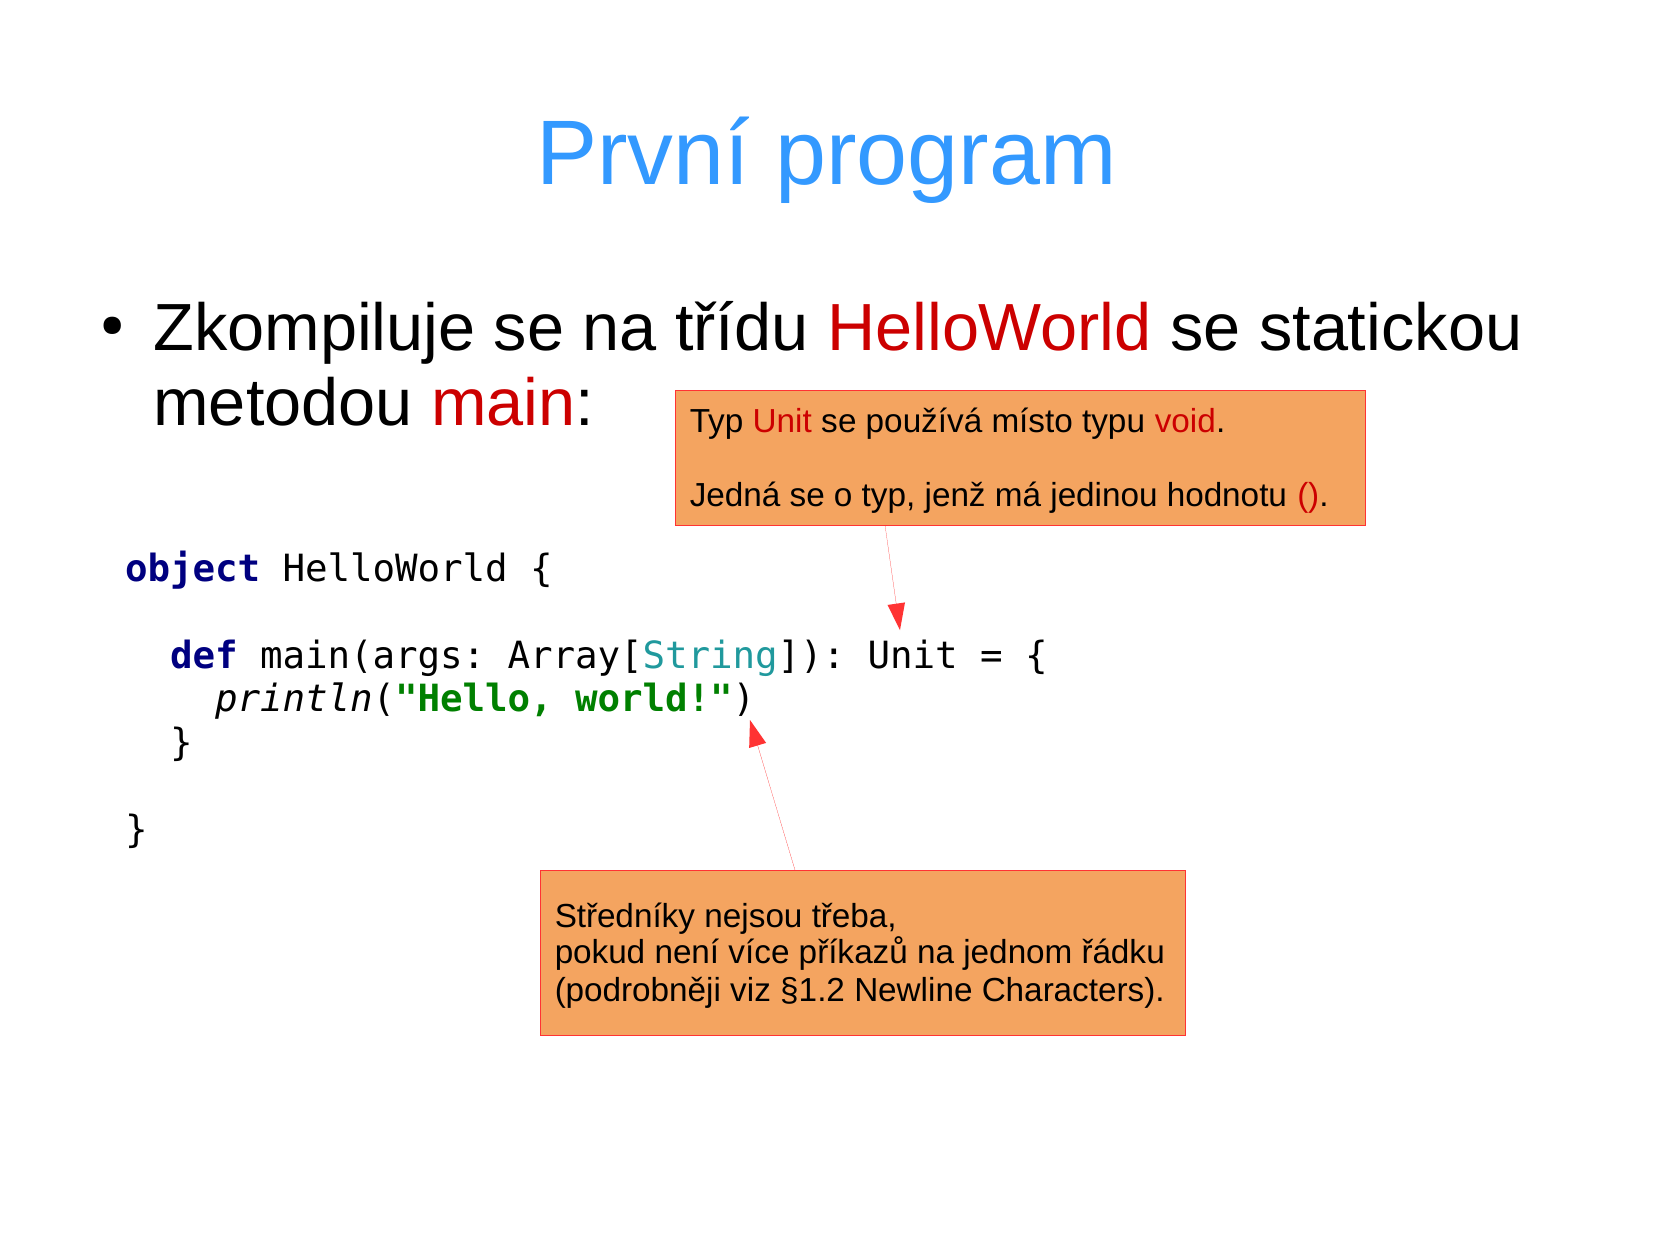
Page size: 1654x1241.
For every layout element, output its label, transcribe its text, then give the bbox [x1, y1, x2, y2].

text_box Typ Unit se používá místo typu void. Jedná se o typ, jenž má jedinou hodnotu (). [675, 390, 1366, 526]
text_box object HelloWorld { def main(args: Array[String]): Unit = { println("Hello, world!") } } [110, 538, 1110, 883]
title První program [82, 49, 1571, 257]
text_box Středníky nejsou třeba, pokud není více příkazů na jednom řádku (podrobněji viz §1.2 Newline Characters). [540, 870, 1186, 1036]
list Zkompiluje se na třídu HelloWorld se statickou metodou main: [82, 290, 1571, 1010]
